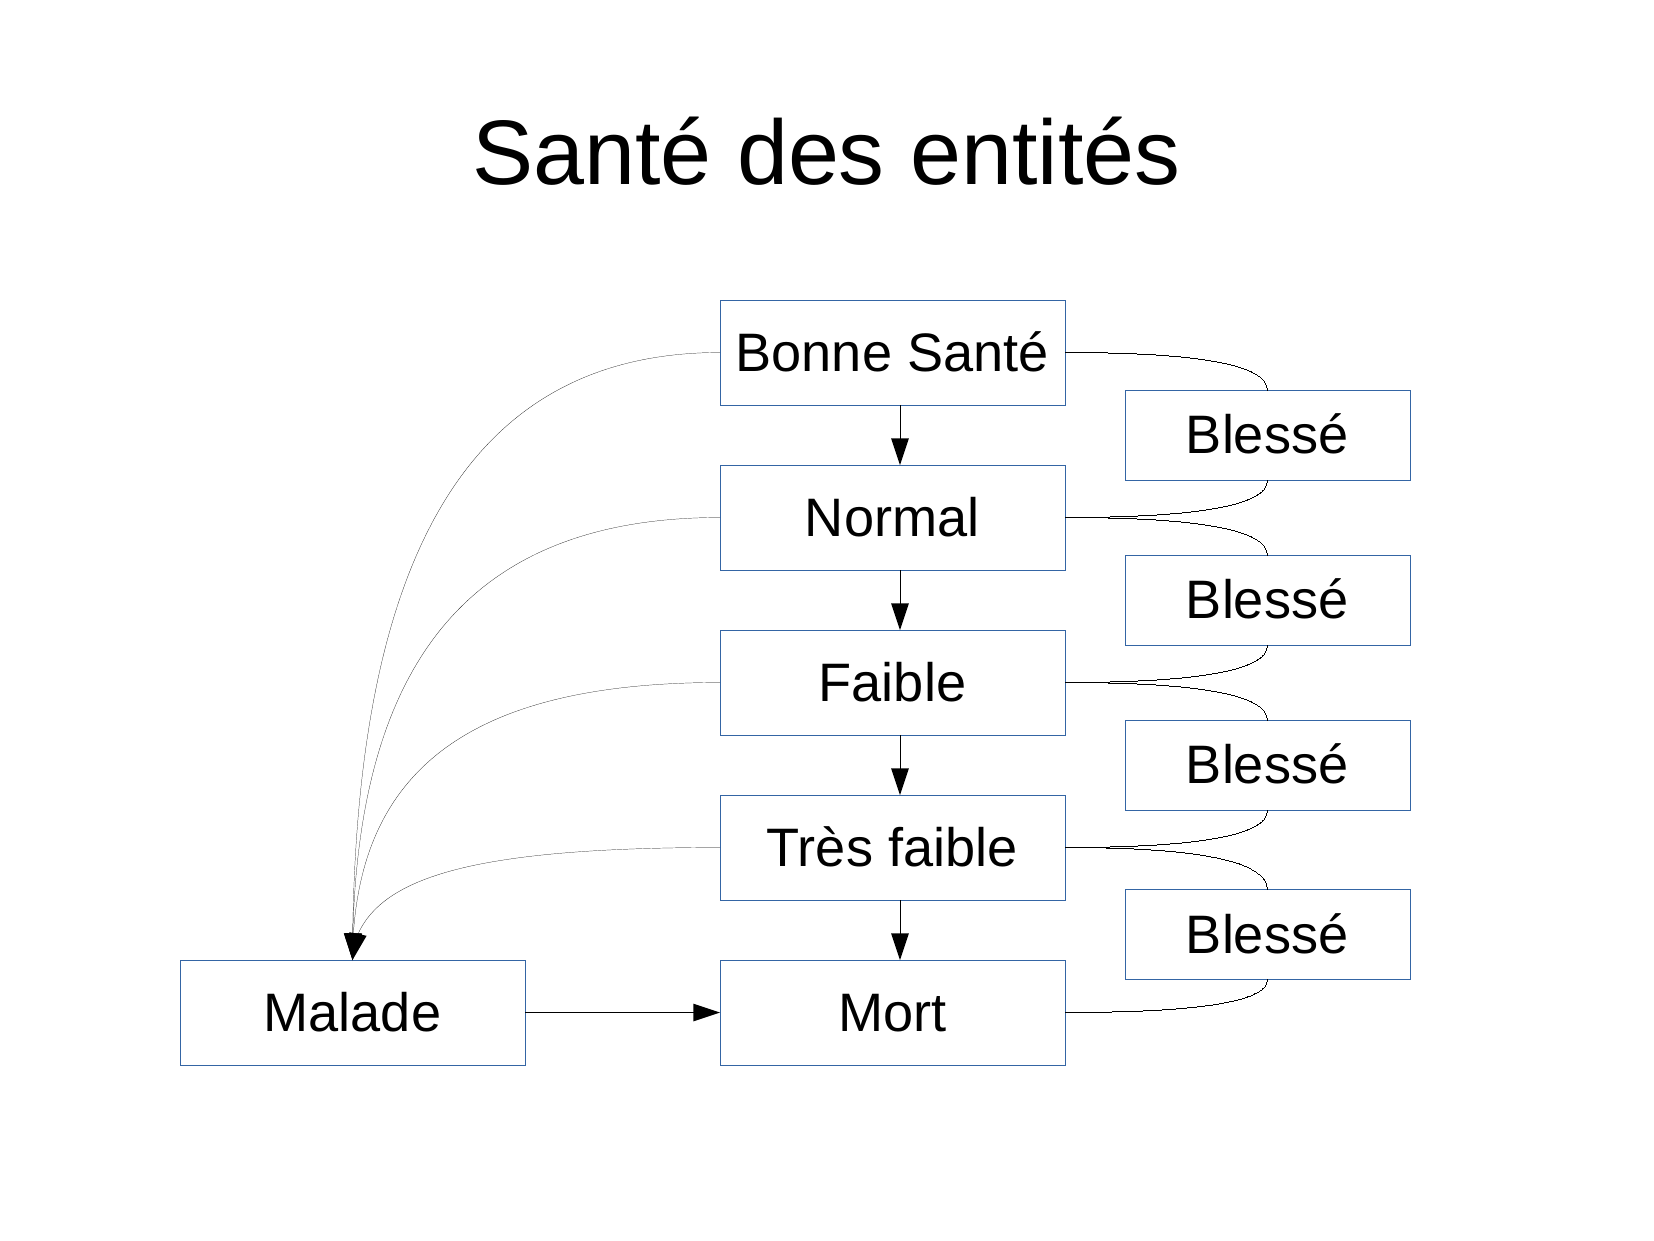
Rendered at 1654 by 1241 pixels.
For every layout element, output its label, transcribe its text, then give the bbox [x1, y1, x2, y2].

text_box Blessé [1125, 555, 1411, 646]
text_box Malade [180, 960, 526, 1066]
text_box Faible [720, 630, 1066, 736]
text_box Blessé [1125, 390, 1411, 481]
title Santé des entités [82, 49, 1571, 257]
text_box Très faible [720, 795, 1066, 901]
text_box Blessé [1125, 720, 1411, 811]
text_box Mort [720, 960, 1066, 1066]
text_box Blessé [1125, 889, 1411, 980]
text_box Normal [720, 465, 1066, 571]
text_box Bonne Santé [720, 300, 1066, 406]
